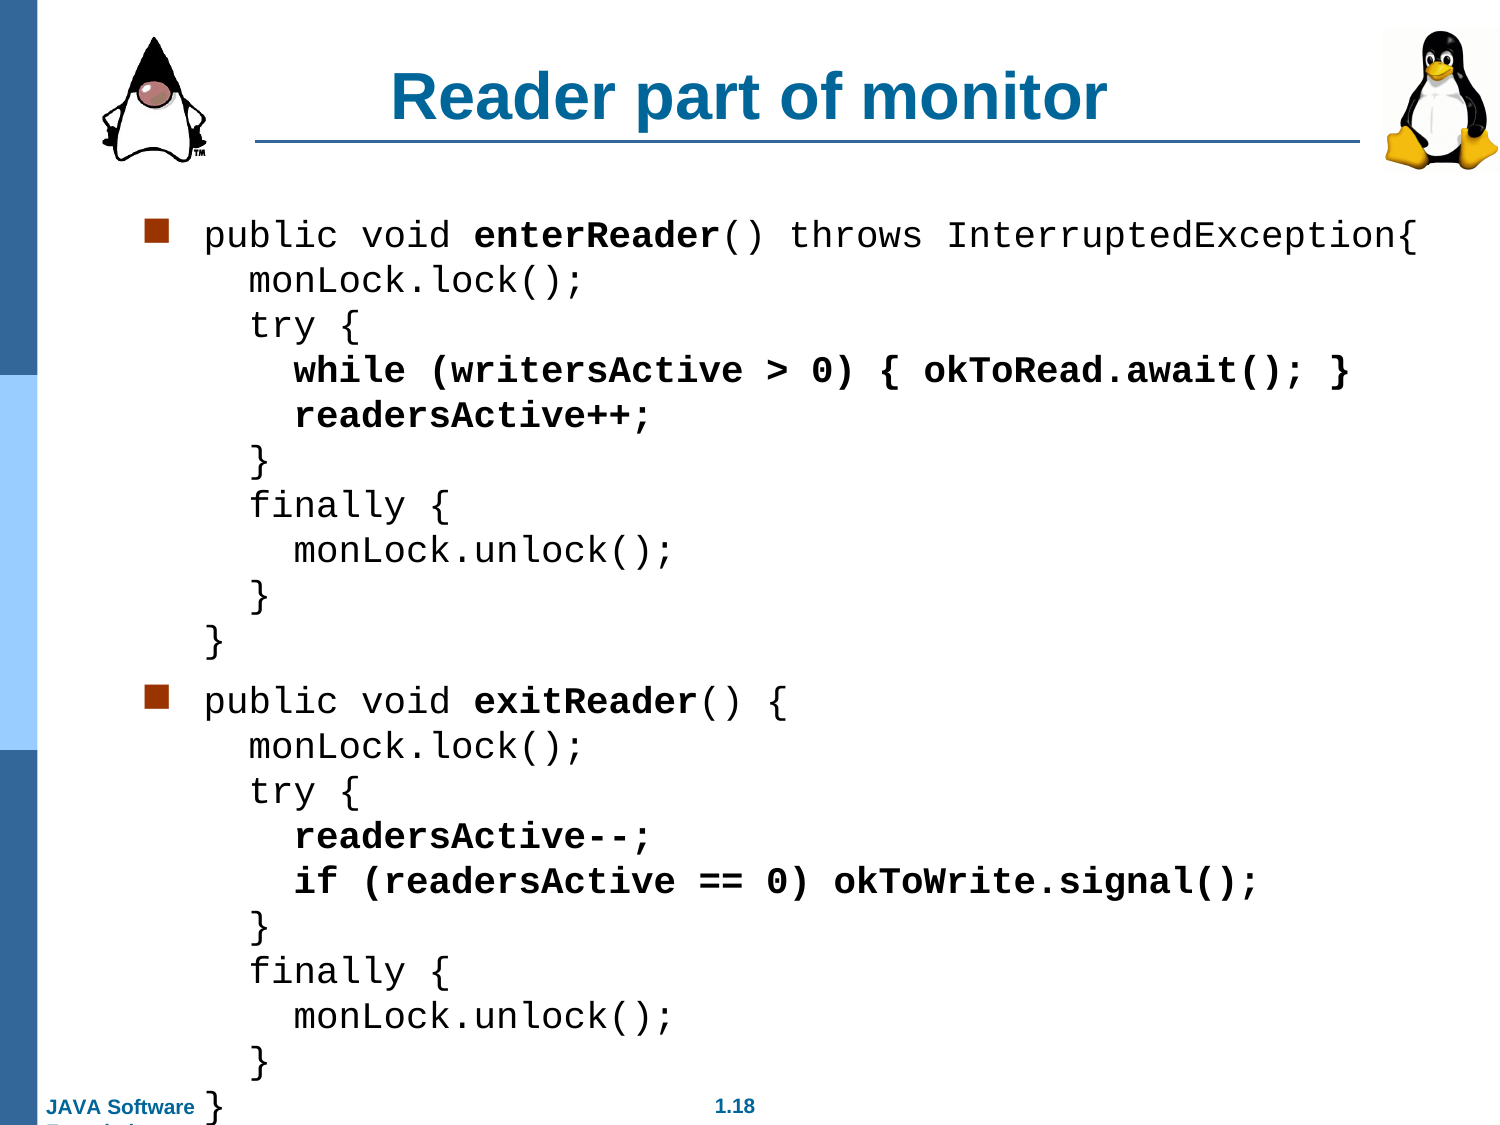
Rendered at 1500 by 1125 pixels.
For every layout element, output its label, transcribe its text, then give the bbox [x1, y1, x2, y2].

picture [1383, 28, 1500, 173]
picture [54, 0, 255, 200]
title Reader part of monitor [75, 45, 1426, 141]
list public void enterReader() throws InterruptedException{ monLock.lock(); try { while (writersActive > 0) { okToRead.await(); } readersActive++; } finally { monLock.unlock(); } } public void exitReader() { monLock.lock(); try { readersActive--; if (readersActive == 0) okToWrite.signal(); } finally { monLock.unlock(); } } [132, 202, 1483, 1125]
